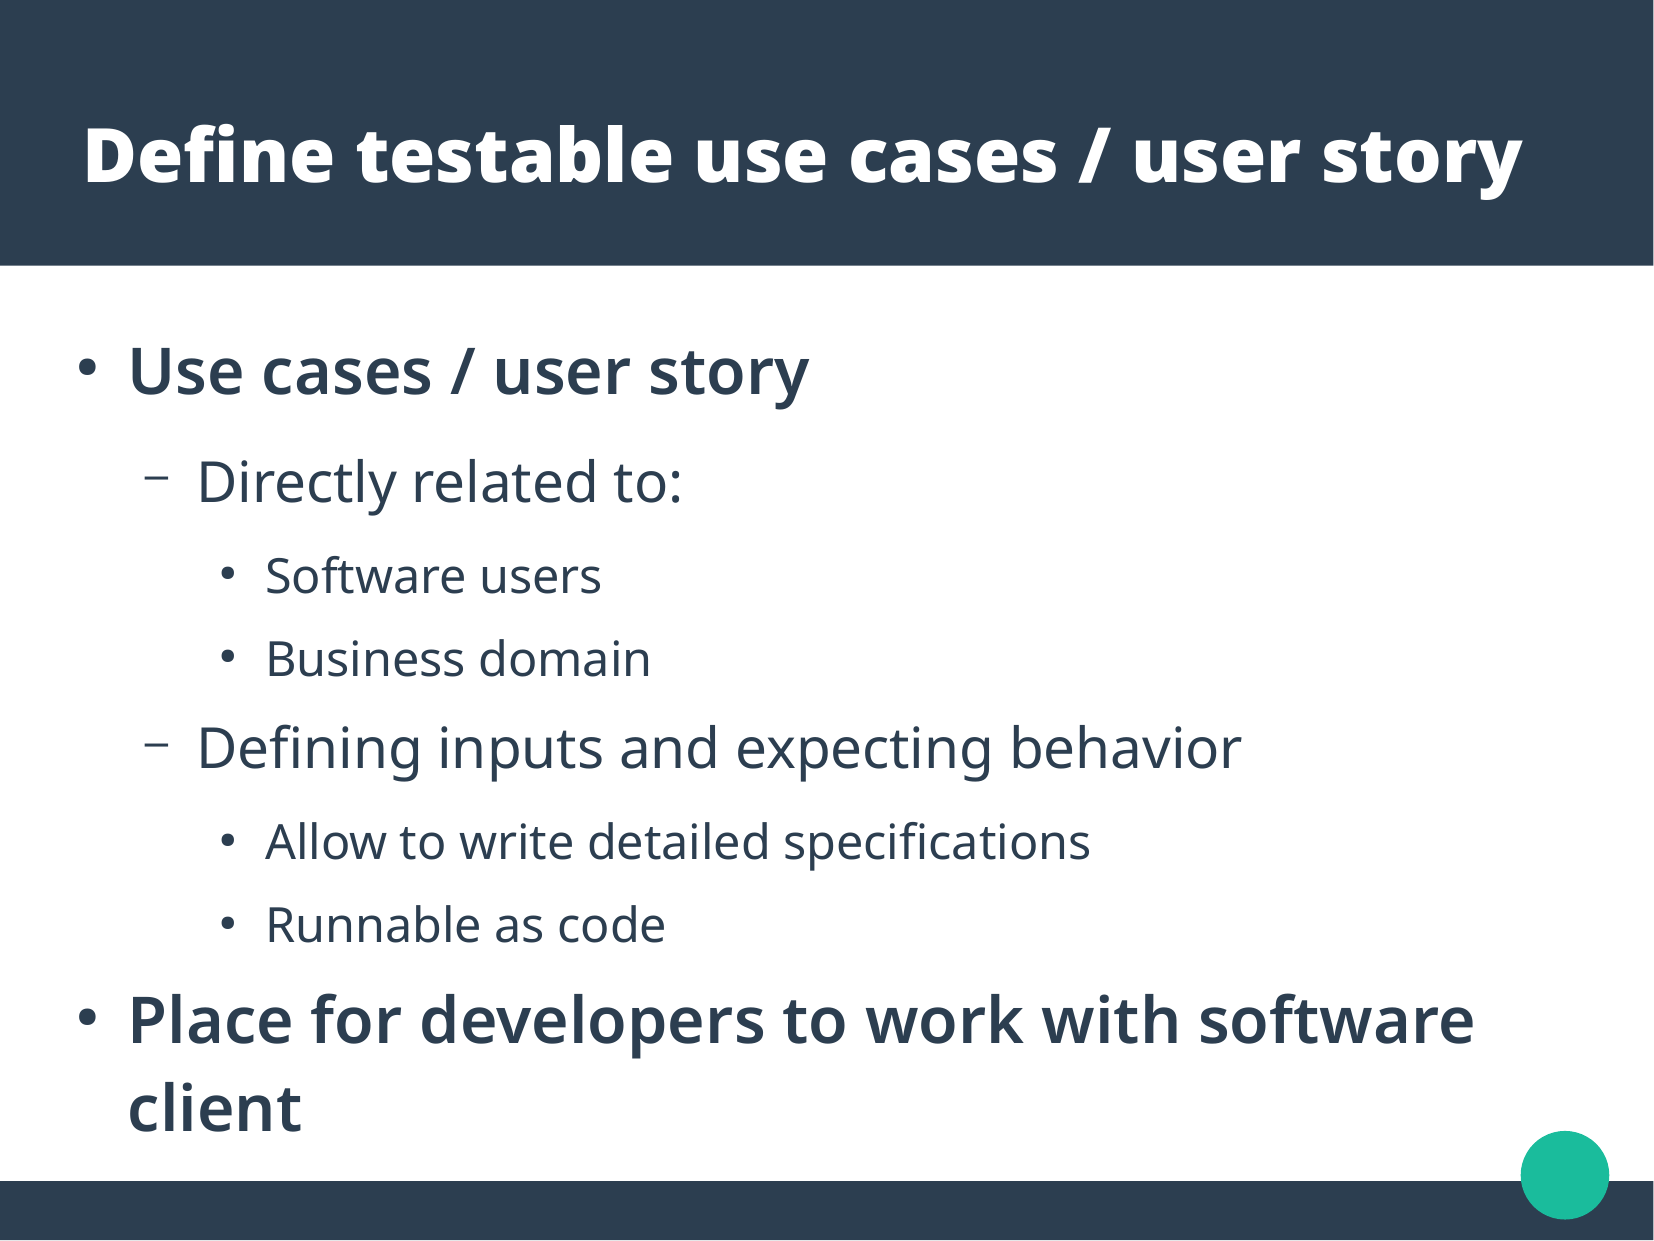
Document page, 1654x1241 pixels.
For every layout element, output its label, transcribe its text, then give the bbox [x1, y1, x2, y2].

list Use cases / user story Directly related to: Software users Business domain Defining inputs and expecting behavior Allow to write detailed specifications Runnable as code Place for developers to work with software client [59, 324, 1560, 1152]
title Define testable use cases / user story [82, 49, 1571, 257]
